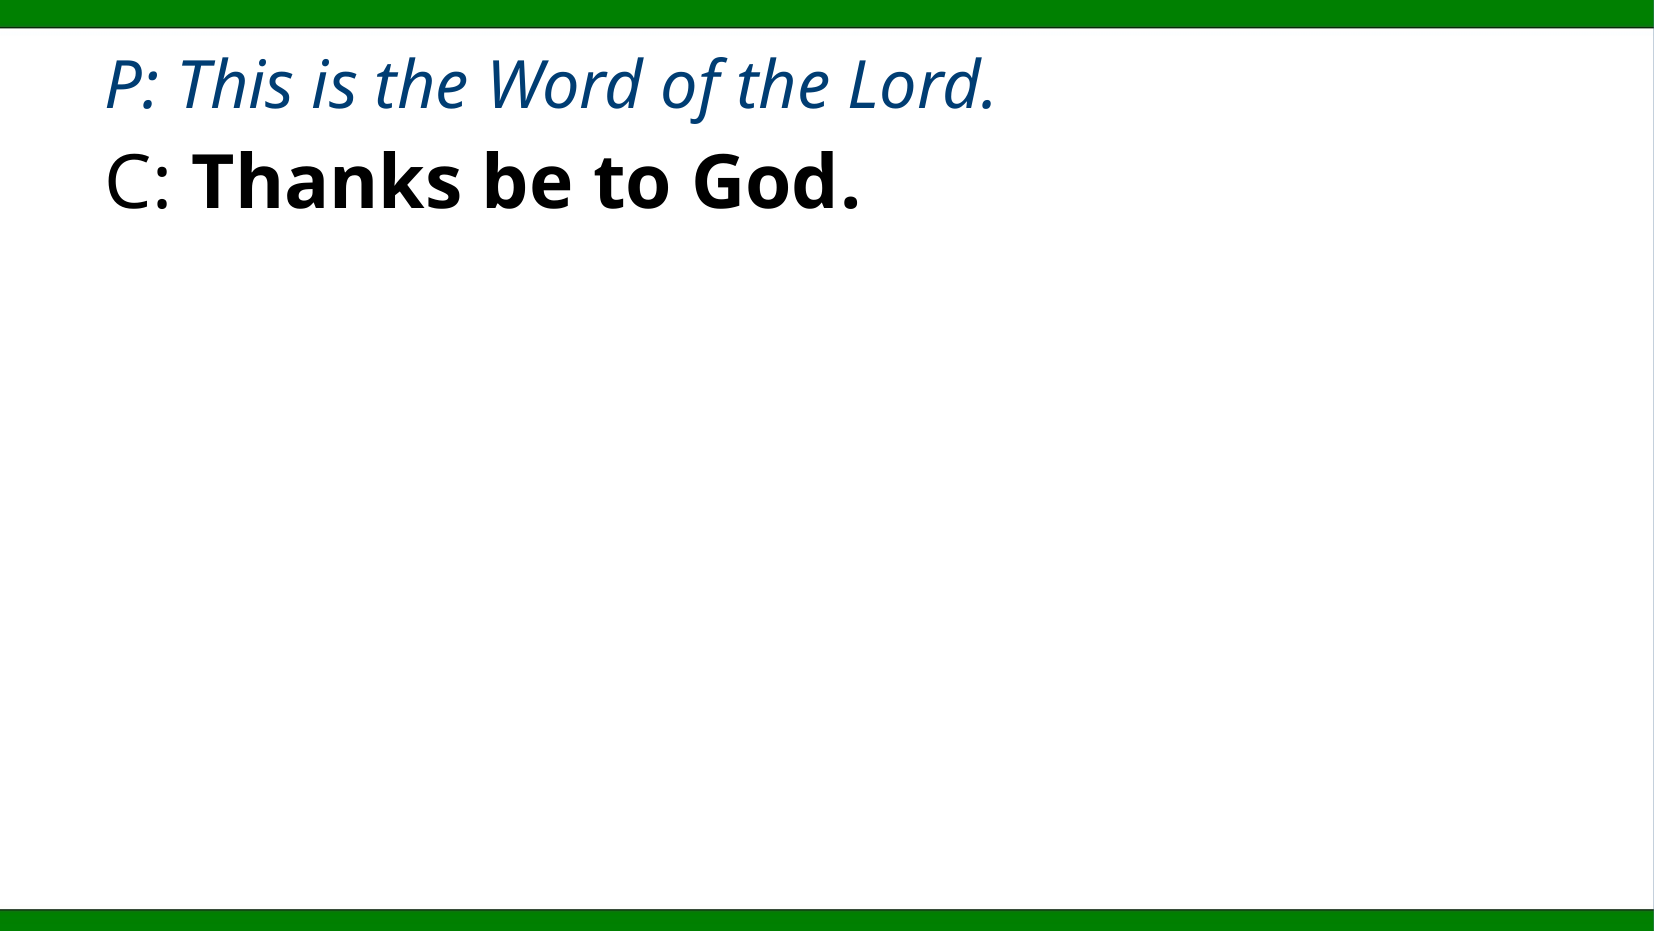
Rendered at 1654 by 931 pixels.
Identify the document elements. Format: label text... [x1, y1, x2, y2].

picture [0, 0, 1654, 931]
text_box P: This is the Word of the Lord. C: Thanks be to God. [90, 30, 1561, 260]
